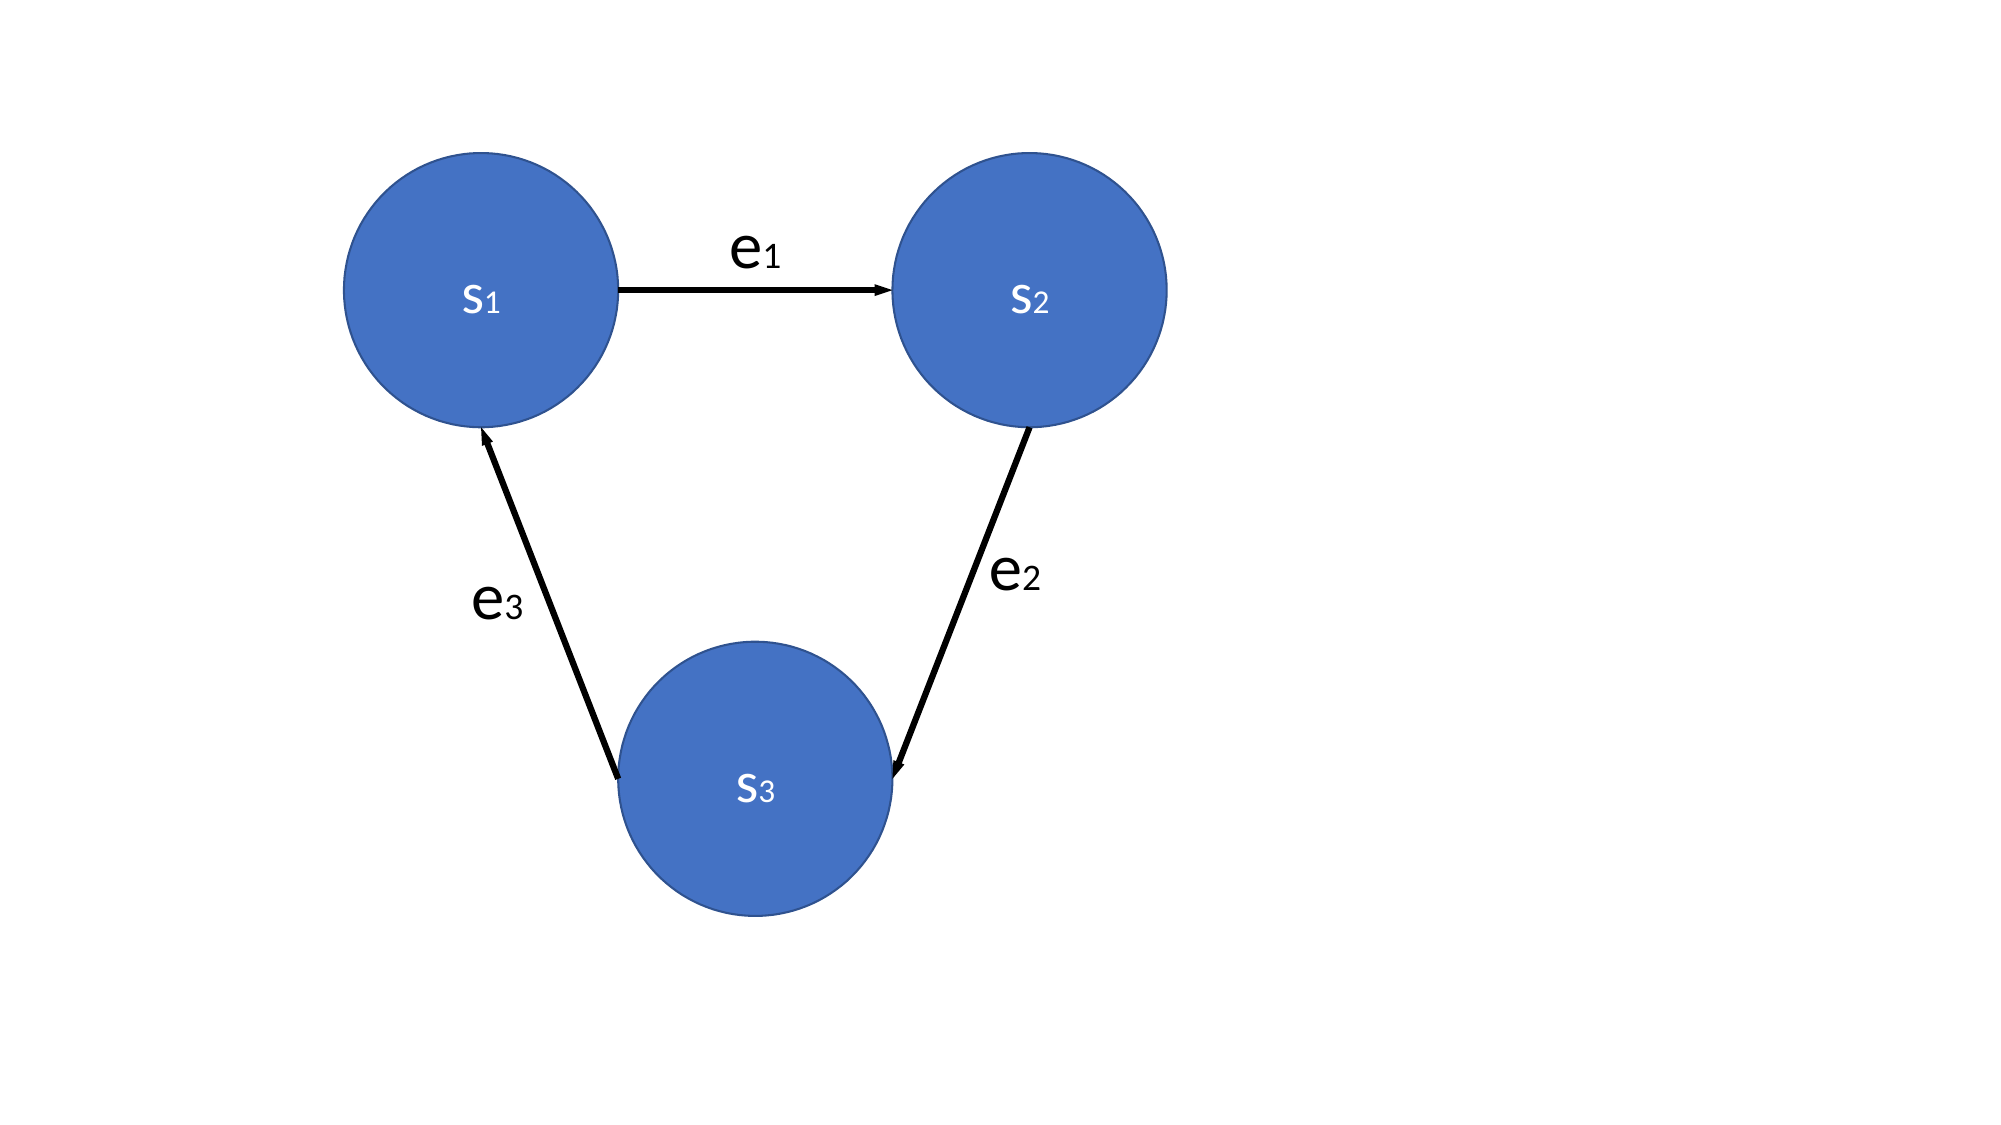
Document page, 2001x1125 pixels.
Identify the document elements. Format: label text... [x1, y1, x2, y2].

text_box e2 [974, 516, 1056, 611]
text_box s1 [343, 153, 619, 428]
text_box e1 [714, 194, 796, 289]
text_box s2 [892, 153, 1167, 428]
text_box e3 [456, 546, 538, 641]
text_box s3 [618, 641, 893, 916]
